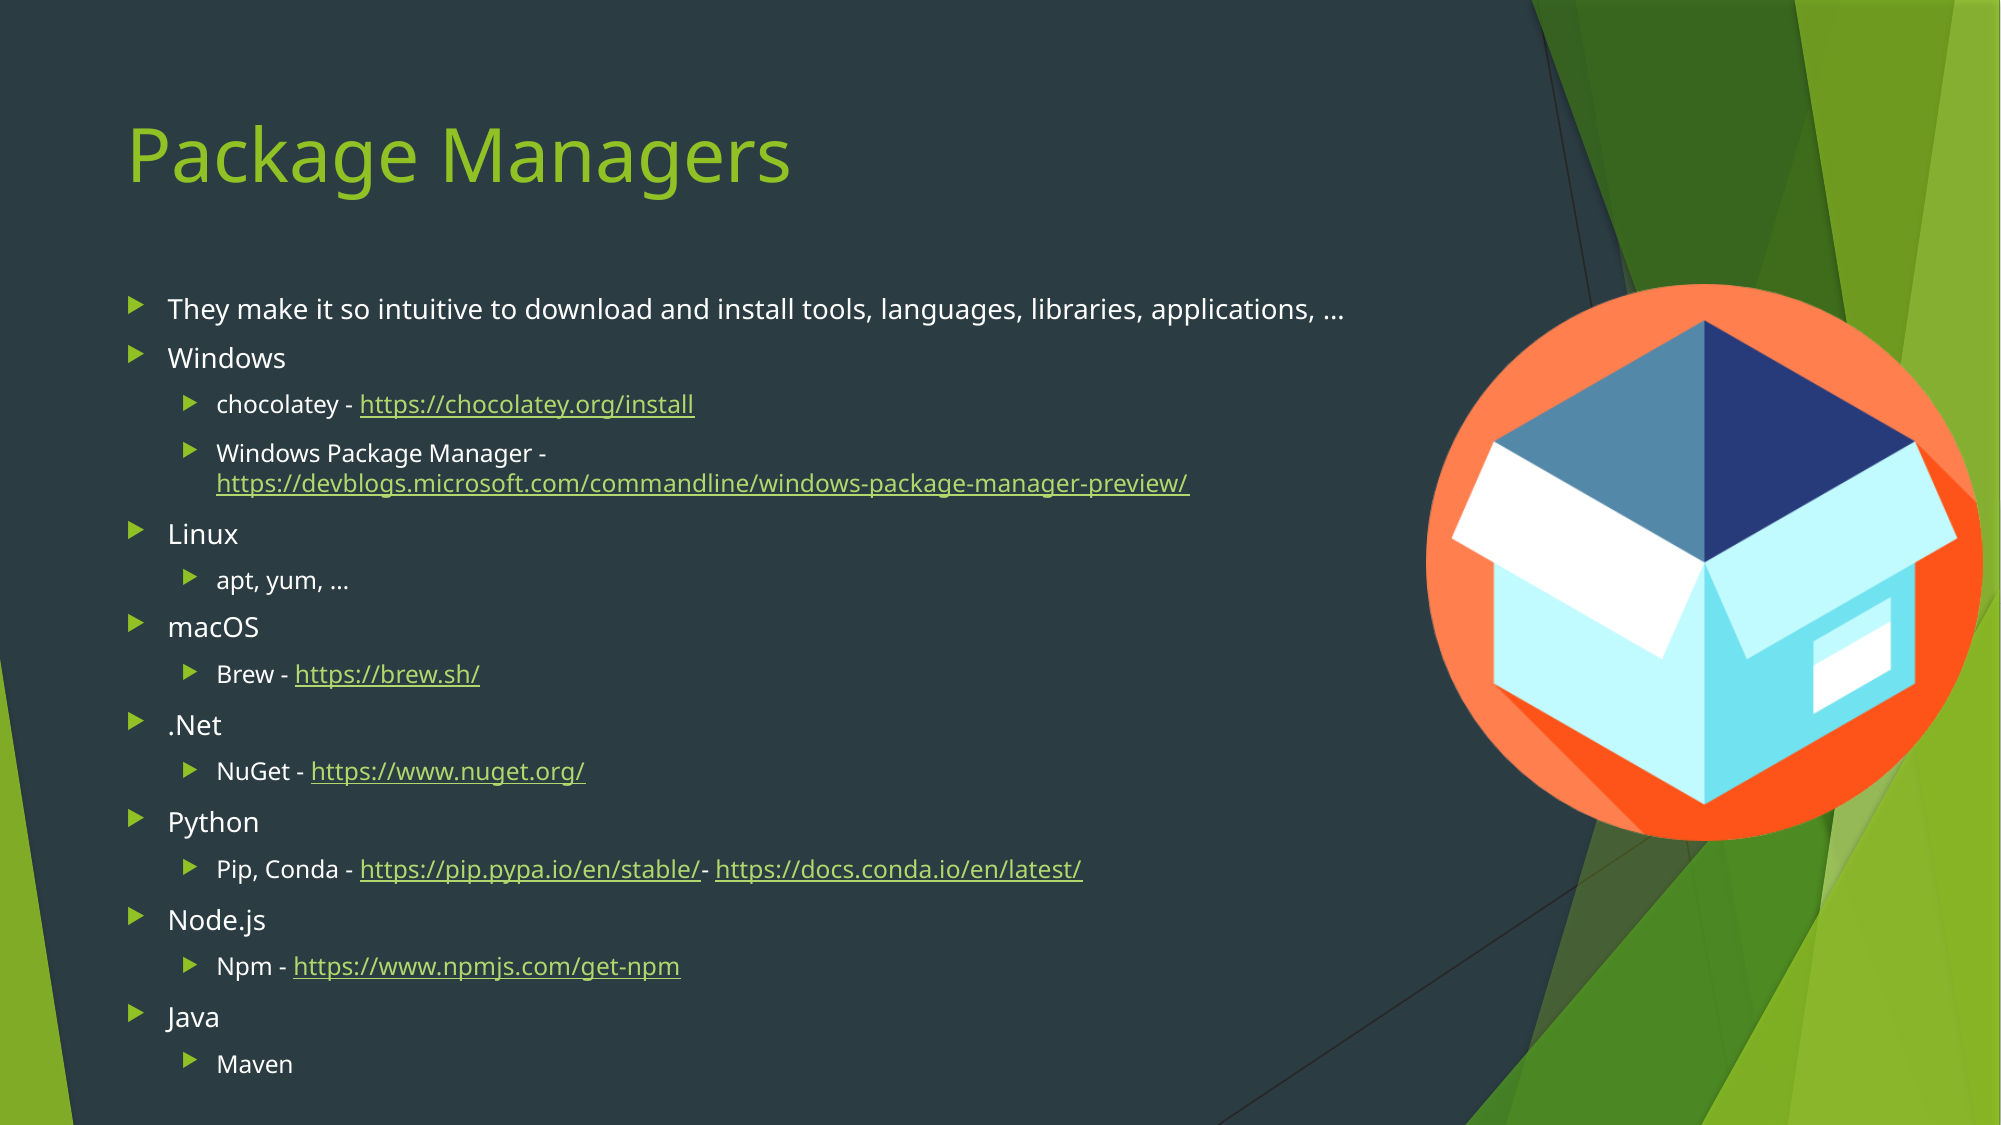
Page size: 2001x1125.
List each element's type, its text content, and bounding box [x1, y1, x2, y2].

picture [1426, 284, 1983, 841]
title Package Managers [111, 99, 1522, 284]
list They make it so intuitive to download and install tools, languages, libraries, applications, … Windows chocolatey - https://chocolatey.org/install Windows Package Manager - https://devblogs.microsoft.com/commandline/windows-package-manager-preview/ Linux apt, yum, … macOS Brew - https://brew.sh/ .Net NuGet - https://www.nuget.org/ Python Pip, Conda - https://pip.pypa.io/en/stable/ - https://docs.conda.io/en/latest/ Node.js Npm - https://www.npmjs.com/get-npm Java Maven [111, 284, 1522, 1092]
